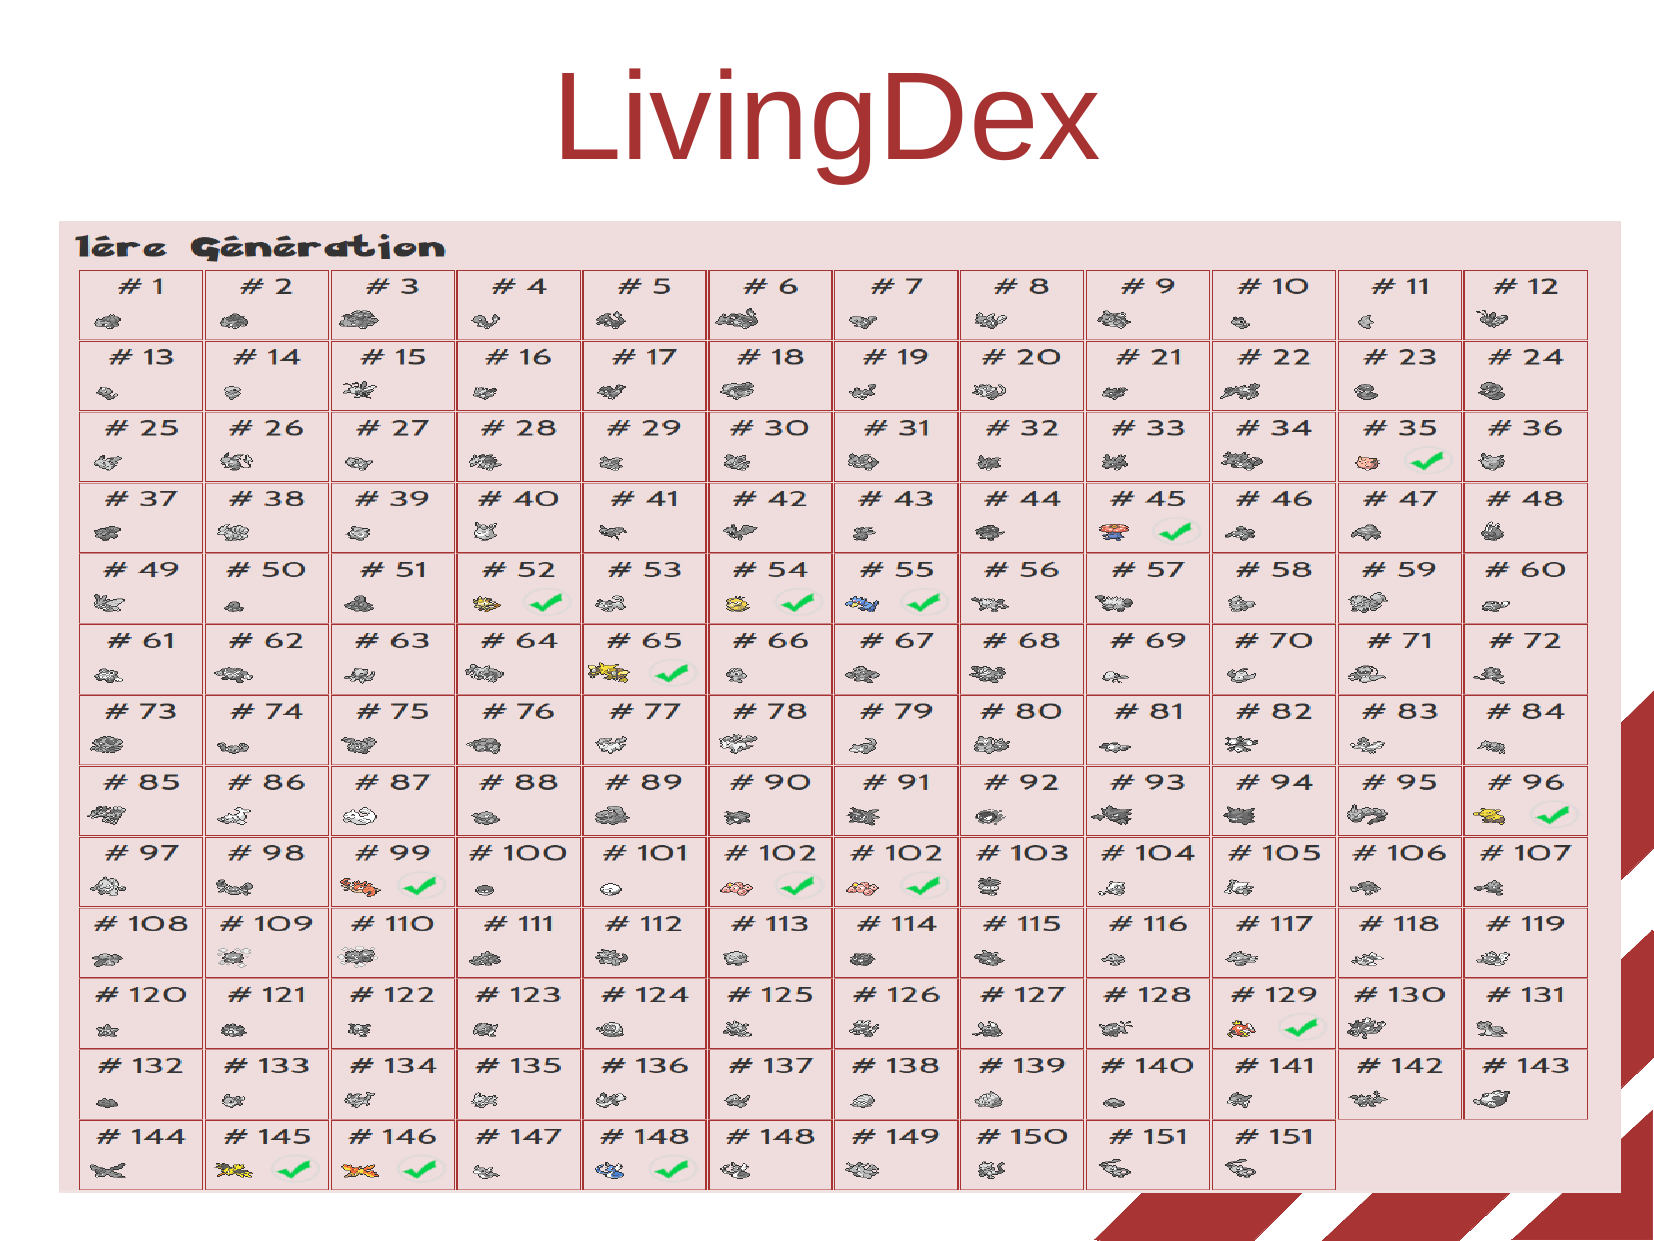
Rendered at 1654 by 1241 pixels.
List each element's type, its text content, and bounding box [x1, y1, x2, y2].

text_box [1321, 1193, 1510, 1241]
picture [59, 221, 1621, 1193]
text_box [1511, 1110, 1653, 1240]
text_box [1094, 1193, 1302, 1241]
text_box [1621, 690, 1654, 880]
text_box [1621, 930, 1654, 1089]
title LivingDex [0, 0, 1654, 257]
